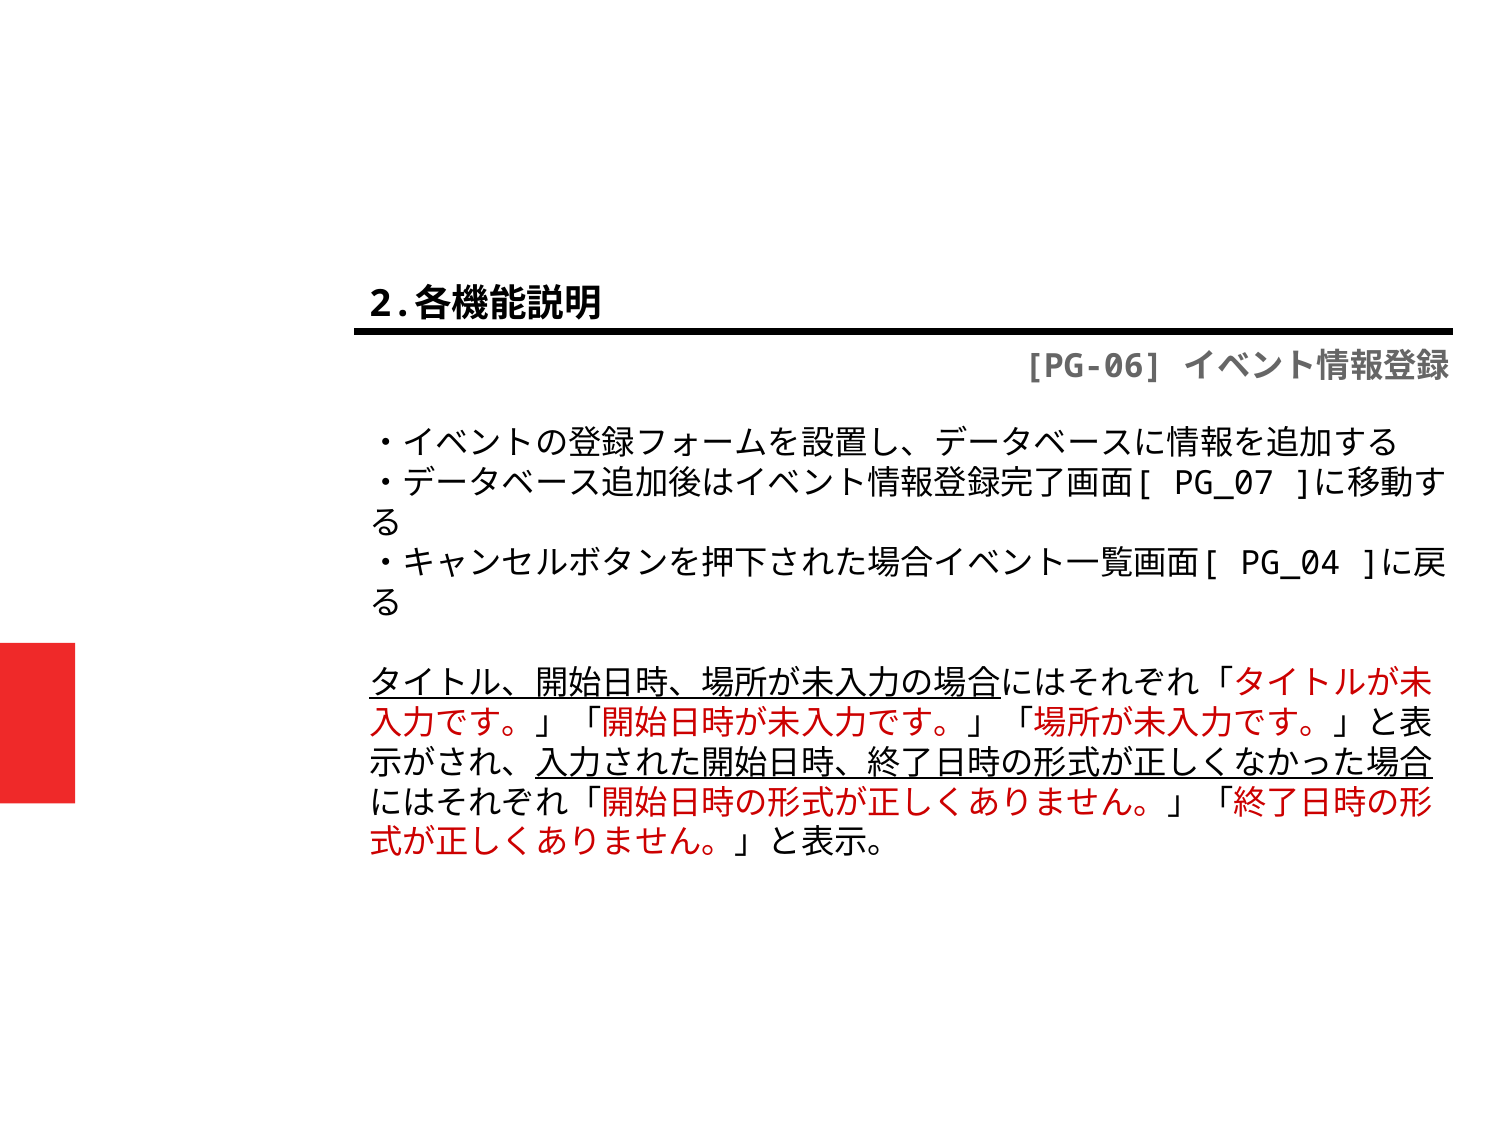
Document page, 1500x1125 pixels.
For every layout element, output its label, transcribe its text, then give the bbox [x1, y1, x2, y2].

text_box 2.各機能説明 [PG-06] イベント情報登録 [354, 271, 1465, 414]
text_box ・イベントの登録フォームを設置し、データベースに情報を追加する ・データベース追加後はイベント情報登録完了画面[ PG_07 ]に移動する ・キャンセルボタンを押下された場合イベント一覧画面[ PG_04 ]に戻る タイトル、開始日時、場所が未入力の場合にはそれぞれ「タイトルが未入力です。」「開始日時が未入力です。」「場所が未入力です。」と表示がされ、入力された開始日時、終了日時の形式が正しくなかった場合にはそれぞれ「開始日時の形式が正しくありません。」「終了日時の形式が正しくありません。」と表示。 [354, 414, 1477, 869]
